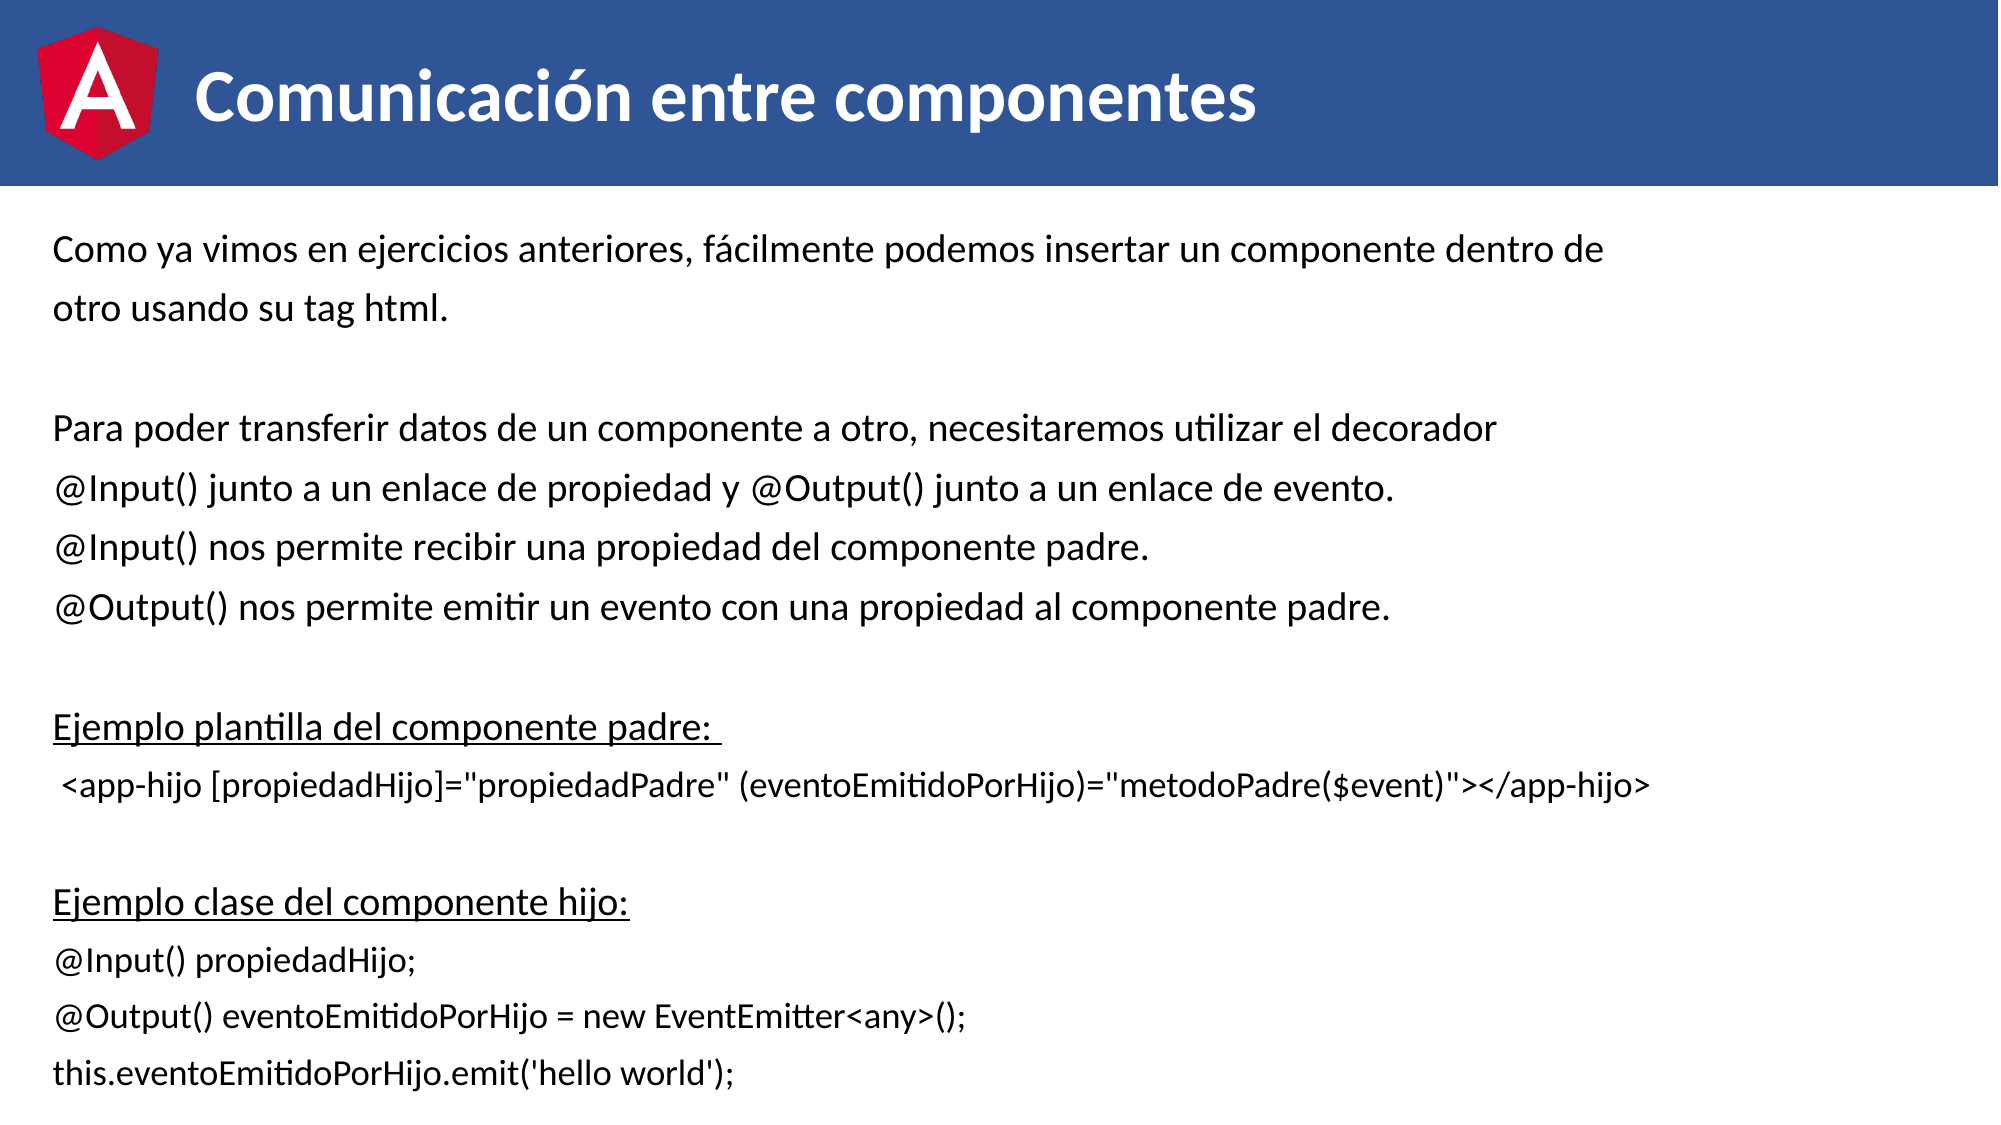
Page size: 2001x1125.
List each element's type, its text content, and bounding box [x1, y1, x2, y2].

text_box Comunicación entre componentes [180, 38, 1971, 145]
text_box [0, 0, 1997, 185]
subtitle Como ya vimos en ejercicios anteriores, fácilmente podemos insertar un componente dentro de otro usando su tag html. Para poder transferir datos de un componente a otro, necesitaremos utilizar el decorador @Input() junto a un enlace de propiedad y @Output() junto a un enlace de evento. @Input() nos permite recibir una propiedad del componente padre. @Output() nos permite emitir un evento con una propiedad al componente padre. Ejemplo plantilla del componente padre: <app-hijo [propiedadHijo]="propiedadPadre" (eventoEmitidoPorHijo)="metodoPadre($event)"></app-hijo> Ejemplo clase del componente hijo: @Input() propiedadHijo; @Output() eventoEmitidoPorHijo = new EventEmitter<any>(); this.eventoEmitidoPorHijo.emit('hello world'); [37, 220, 1899, 1109]
picture [16, 6, 179, 173]
